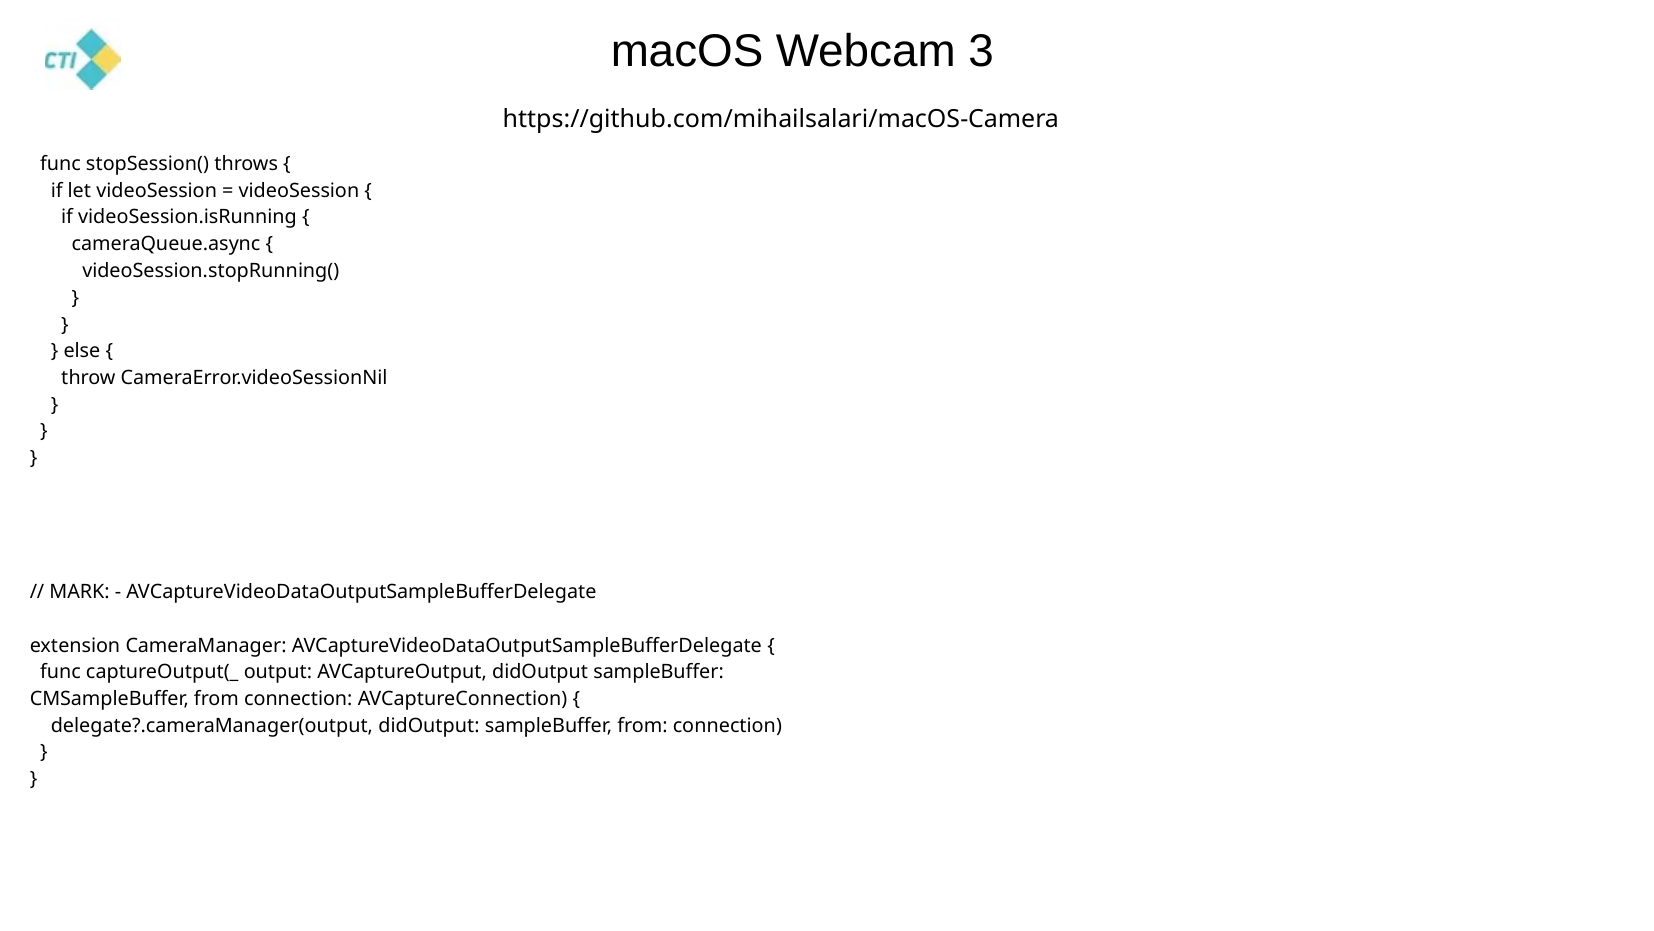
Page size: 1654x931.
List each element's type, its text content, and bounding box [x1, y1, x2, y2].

text_box macOS Webcam 3 [225, 17, 1381, 136]
text_box https://github.com/mihailsalari/macOS-Camera [487, 93, 1156, 166]
picture [45, 18, 121, 91]
text_box func stopSession() throws { if let videoSession = videoSession { if videoSession.isRunning { cameraQueue.async { videoSession.stopRunning() } } } else { throw CameraError.videoSessionNil } } } // MARK: - AVCaptureVideoDataOutputSampleBufferDelegate extension CameraManager: AVCaptureVideoDataOutputSampleBufferDelegate { func captureOutput(_ output: AVCaptureOutput, didOutput sampleBuffer: CMSampleBuffer, from connection: AVCaptureConnection) { delegate?.cameraManager(output, didOutput: sampleBuffer, from: connection) } } [15, 142, 811, 916]
